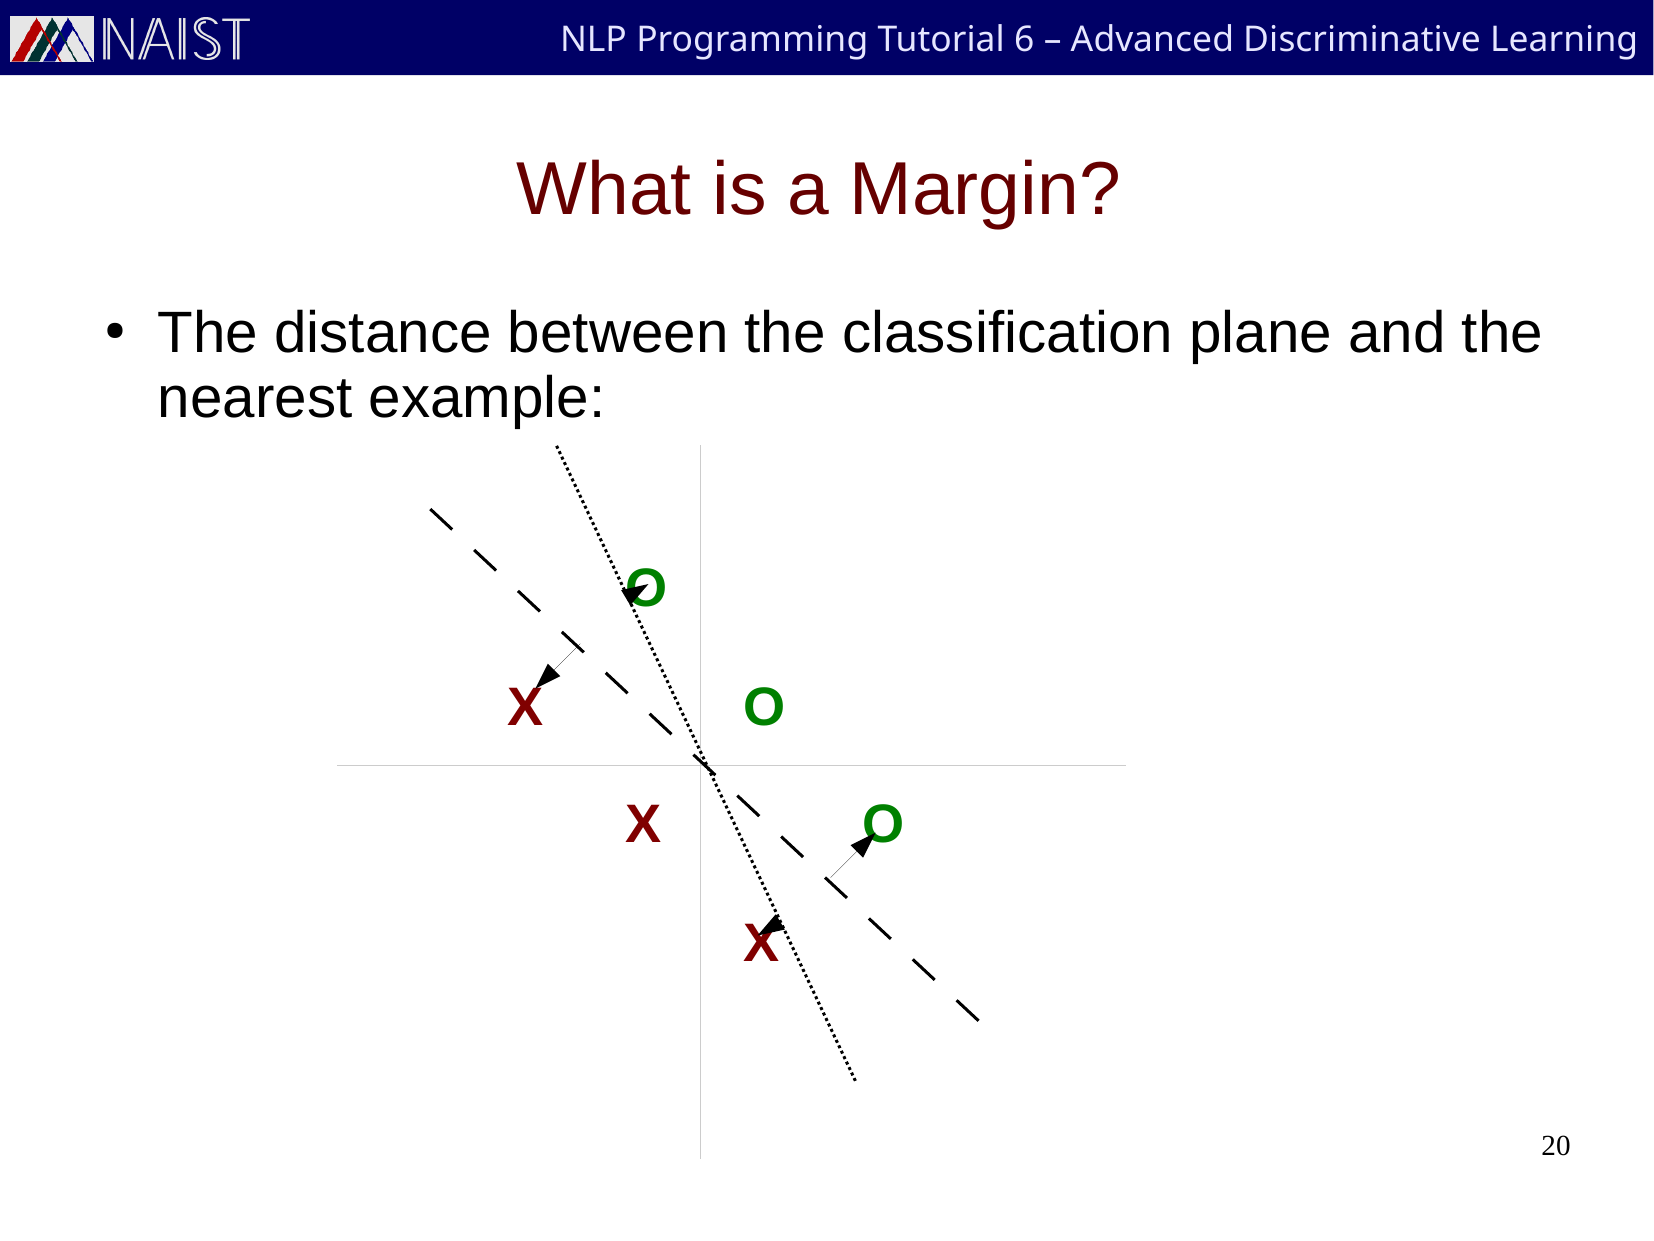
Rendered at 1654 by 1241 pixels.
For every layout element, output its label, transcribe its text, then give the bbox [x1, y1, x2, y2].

title What is a Margin? [75, 92, 1564, 285]
text_box X [611, 786, 678, 862]
text_box X [492, 668, 559, 744]
text_box O [729, 668, 802, 744]
picture [102, 17, 251, 60]
text_box O [847, 786, 920, 862]
picture [10, 16, 94, 62]
text_box X [729, 904, 796, 989]
text_box O [611, 550, 683, 626]
list The distance between the classification plane and the nearest example: [86, 300, 1576, 1119]
